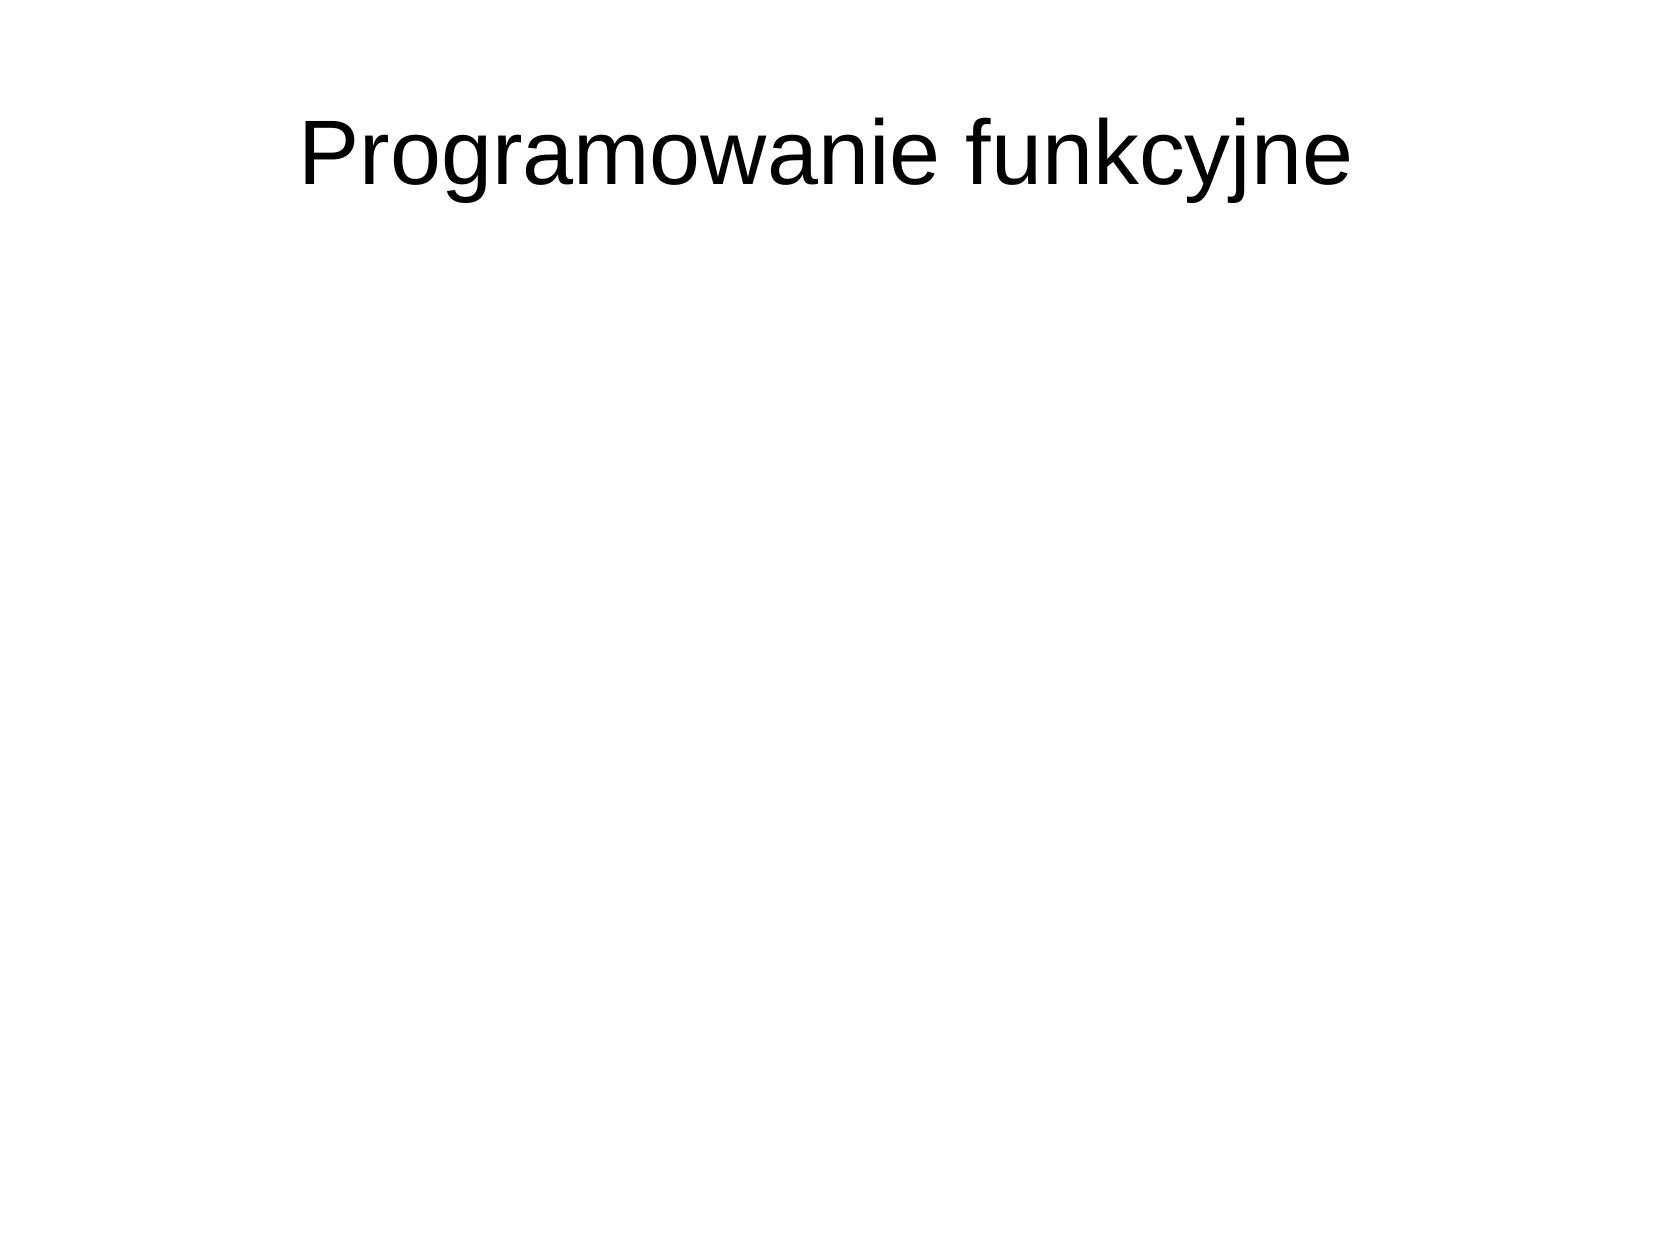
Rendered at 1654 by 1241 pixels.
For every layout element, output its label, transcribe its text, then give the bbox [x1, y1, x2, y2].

title Programowanie funkcyjne [82, 49, 1571, 257]
